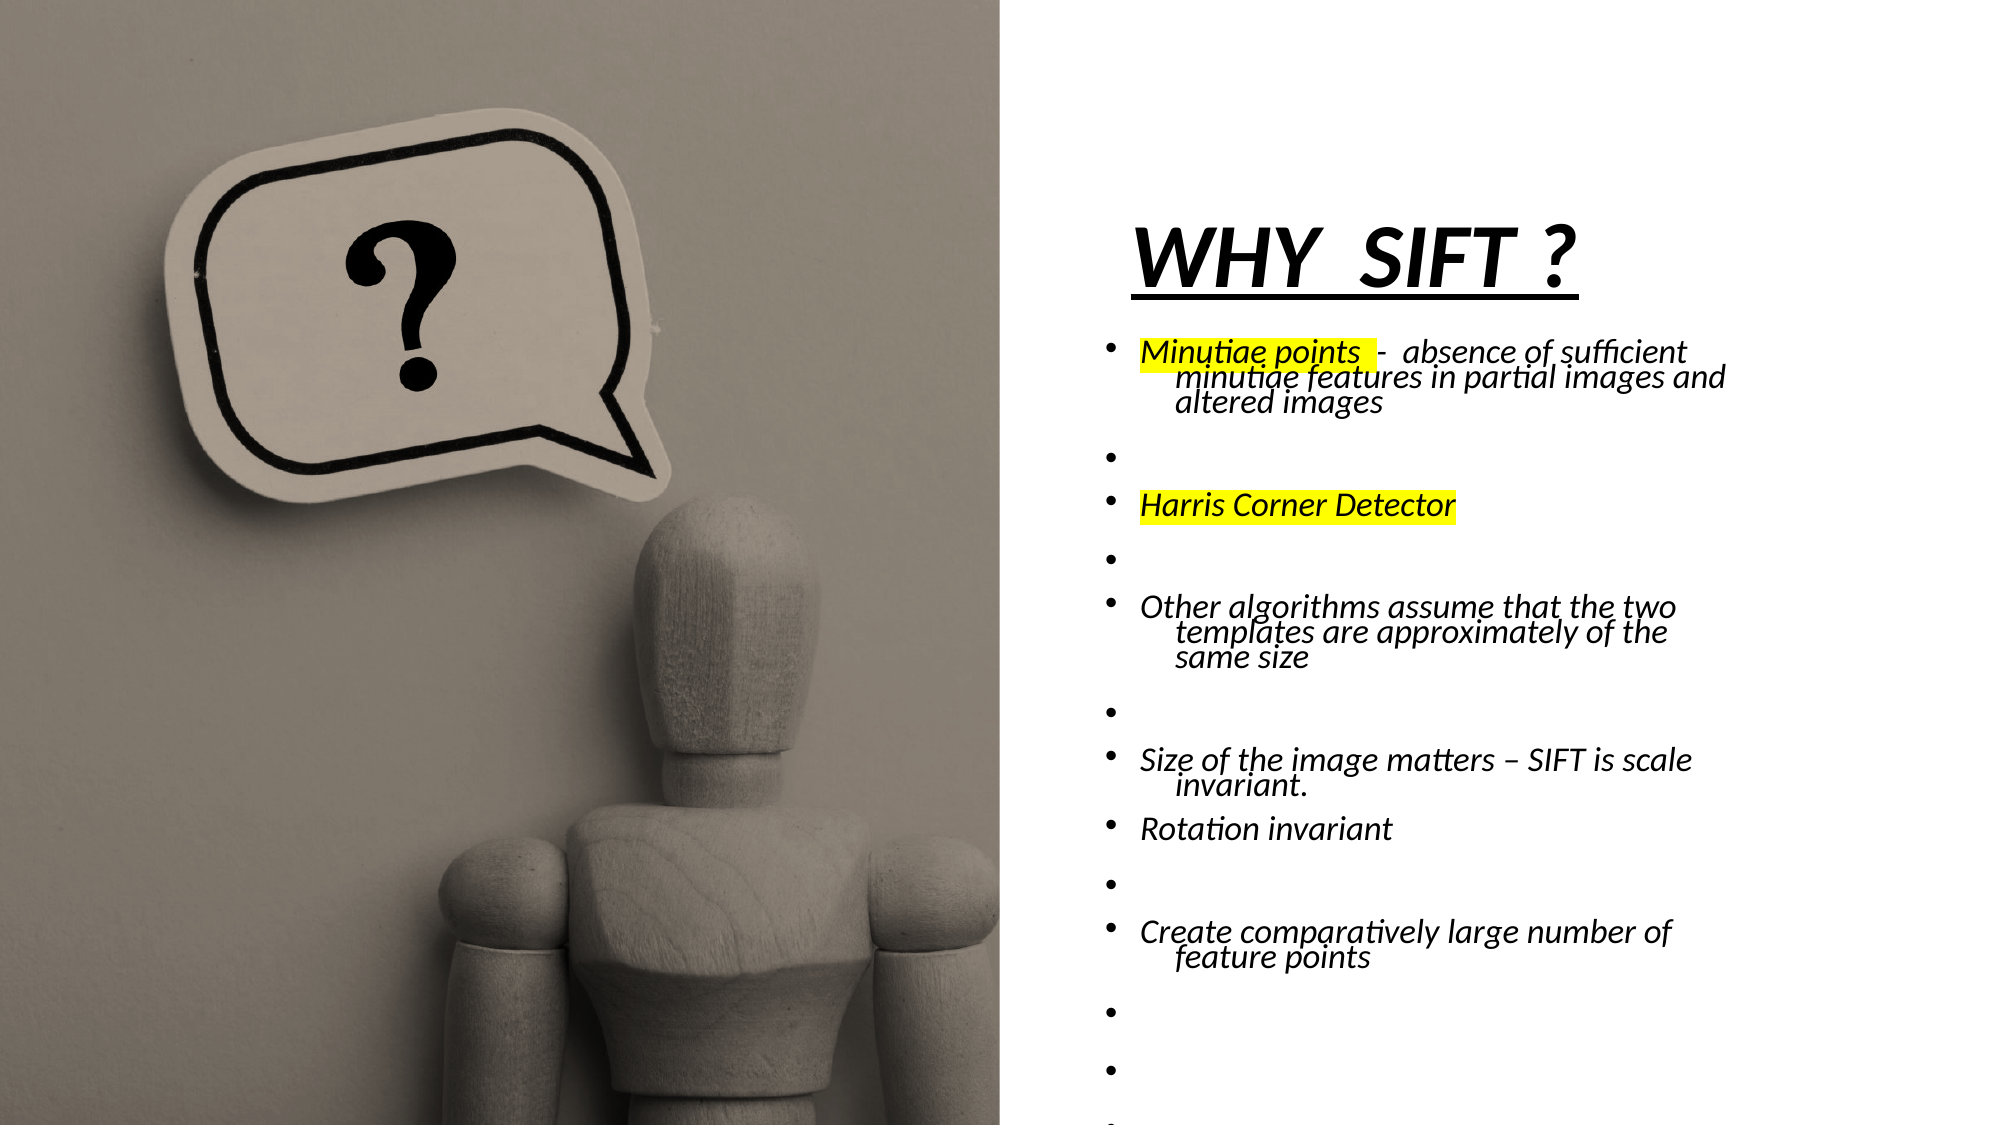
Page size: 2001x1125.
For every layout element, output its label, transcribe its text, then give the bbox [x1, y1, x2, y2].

list Minutiae points - absence of sufficient minutiae features in partial images and altered images Harris Corner Detector Other algorithms assume that the two templates are approximately of the same size Size of the image matters – SIFT is scale invariant. Rotation invariant Create comparatively large number of feature points [1090, 336, 1748, 985]
title WHY SIFT ? [1115, 201, 1645, 314]
picture [0, 0, 1000, 1125]
